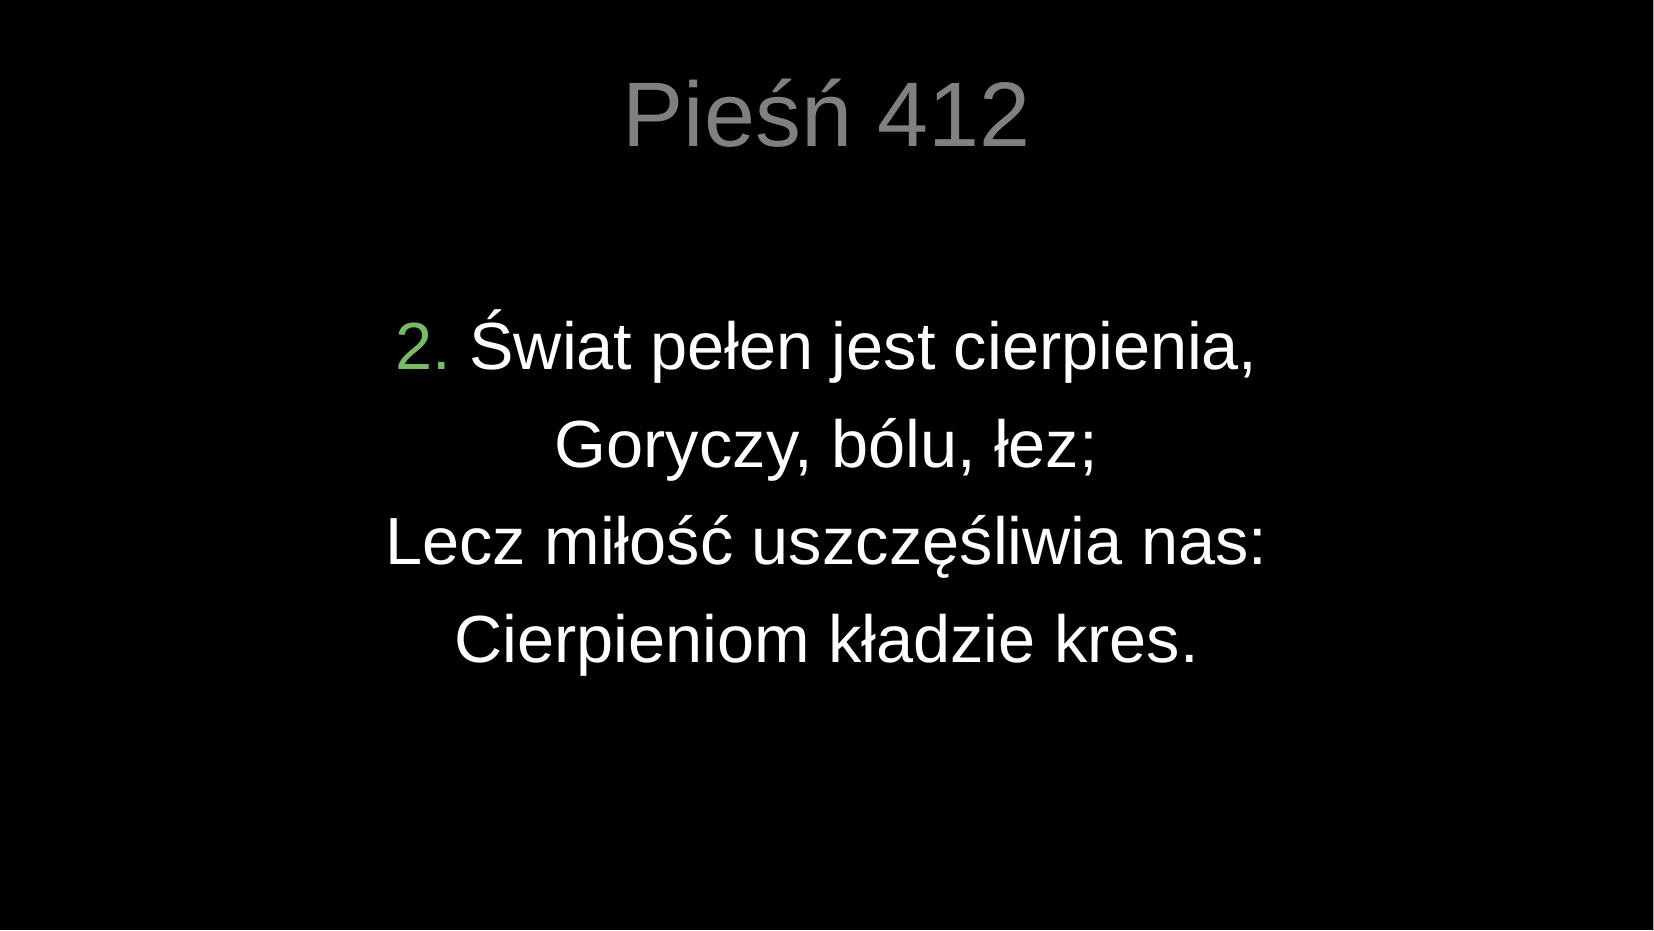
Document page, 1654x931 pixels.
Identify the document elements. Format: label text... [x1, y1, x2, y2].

subtitle 2. Świat pełen jest cierpienia, Goryczy, bólu, łez; Lecz miłość uszczęśliwia nas: Cierpieniom kładzie kres. [82, 217, 1571, 757]
title Pieśń 412 [82, 37, 1571, 193]
